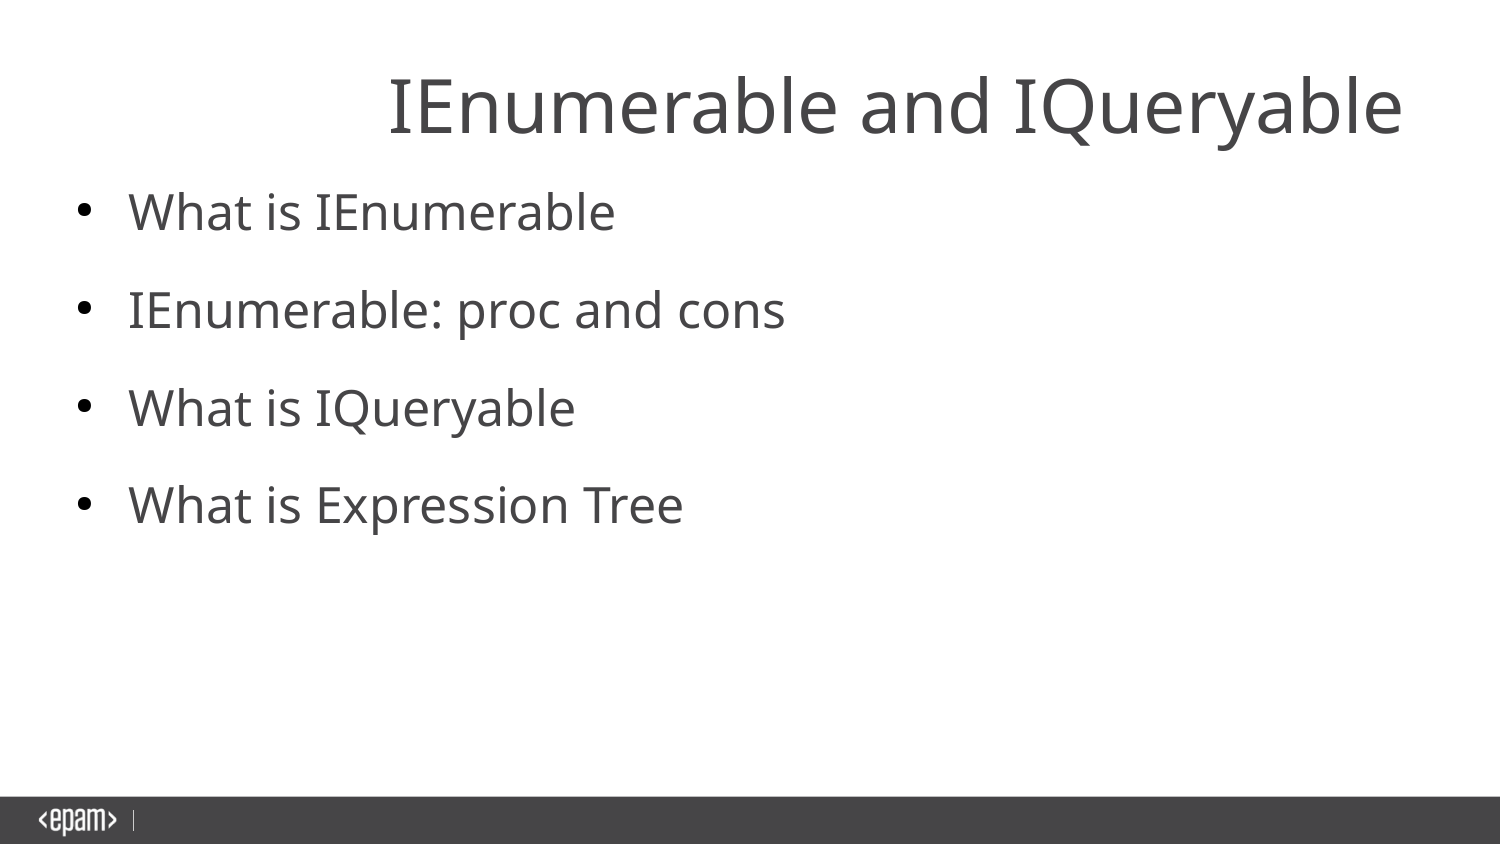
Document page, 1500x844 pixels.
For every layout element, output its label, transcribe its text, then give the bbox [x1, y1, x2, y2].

picture [38, 808, 117, 837]
title IEnumerable and IQueryable [75, 33, 1425, 175]
list What is IEnumerable IEnumerable: proc and cons What is IQueryable What is Expression Tree [57, 177, 1425, 733]
